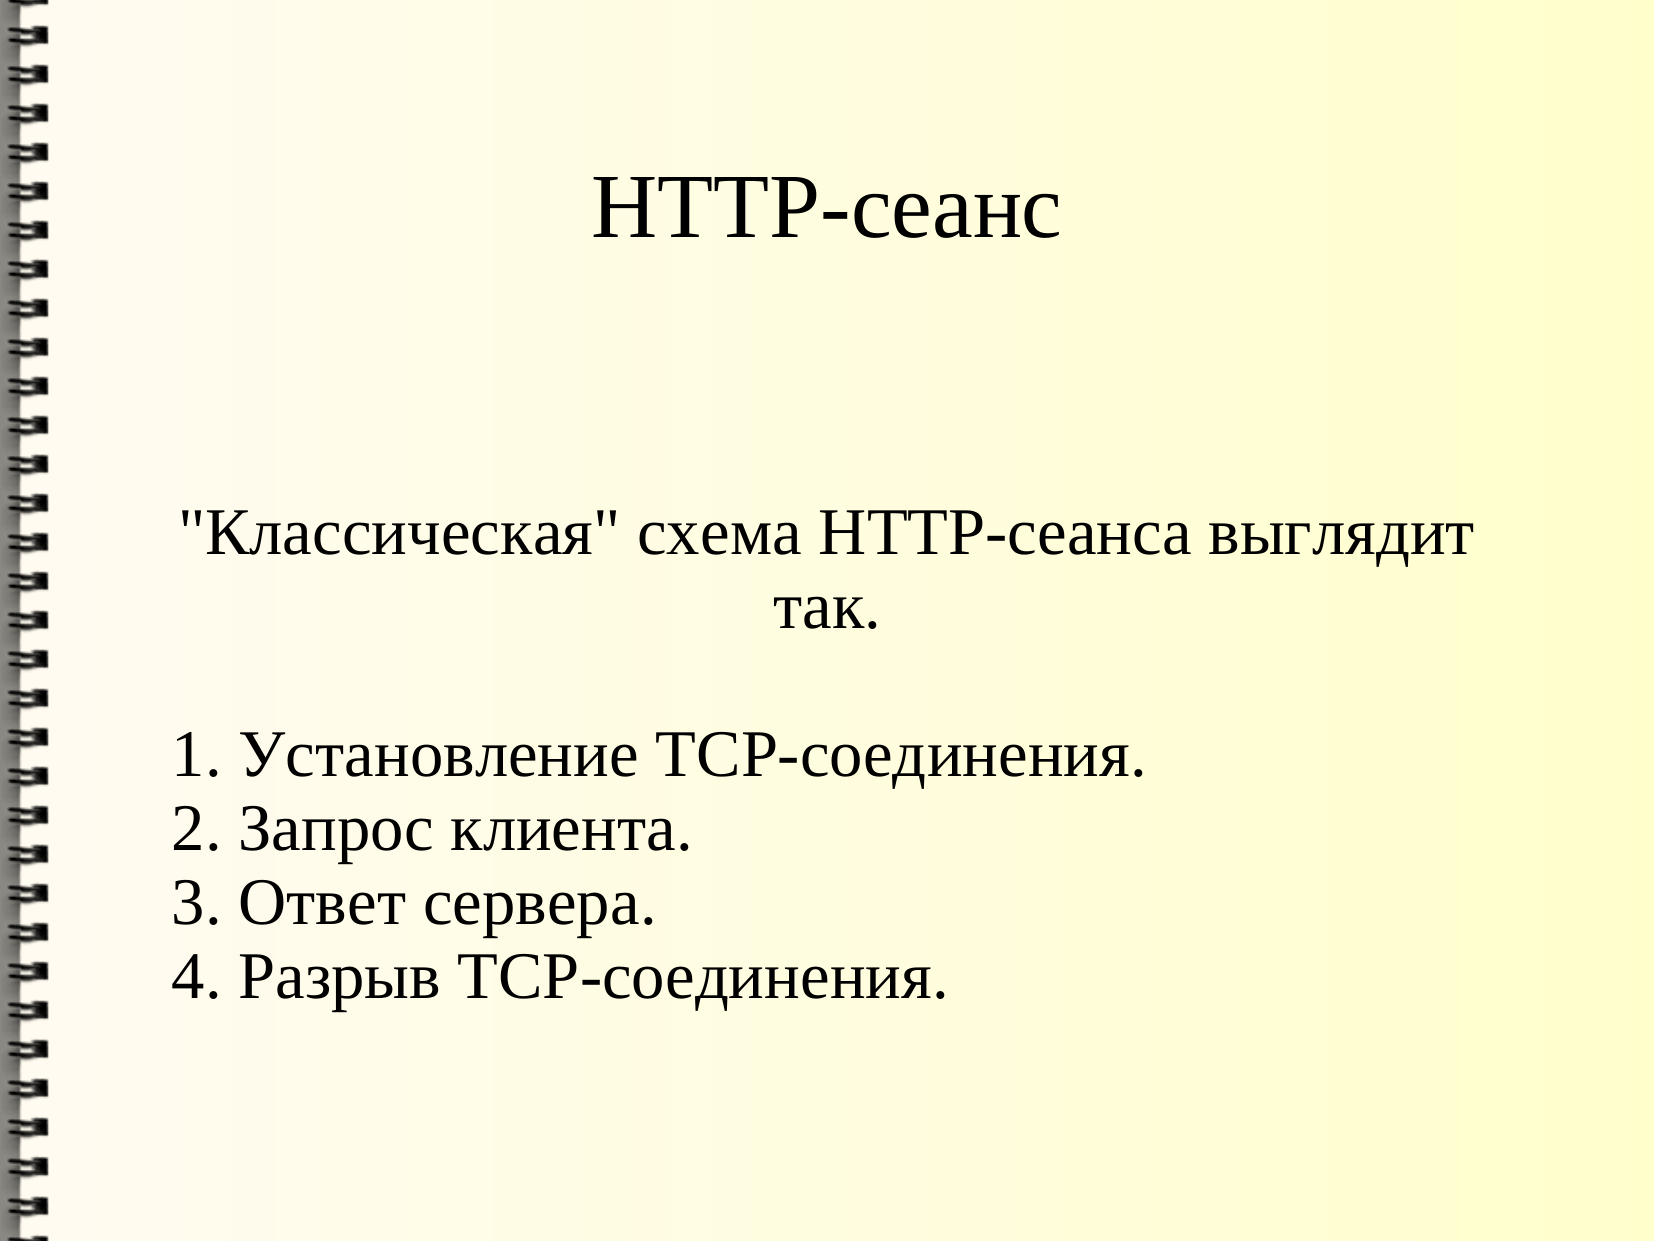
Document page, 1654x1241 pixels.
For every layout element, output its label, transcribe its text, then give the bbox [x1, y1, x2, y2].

picture [0, 0, 1654, 1241]
subtitle "Классическая" схема HTTP-сеанса выглядит так. 1. Установление TCP-соединения. 2. Запрос клиента. 3. Ответ сервера. 4. Разрыв TCP-соединения. [121, 344, 1534, 1164]
title HTTP-сеанс [121, 102, 1534, 311]
